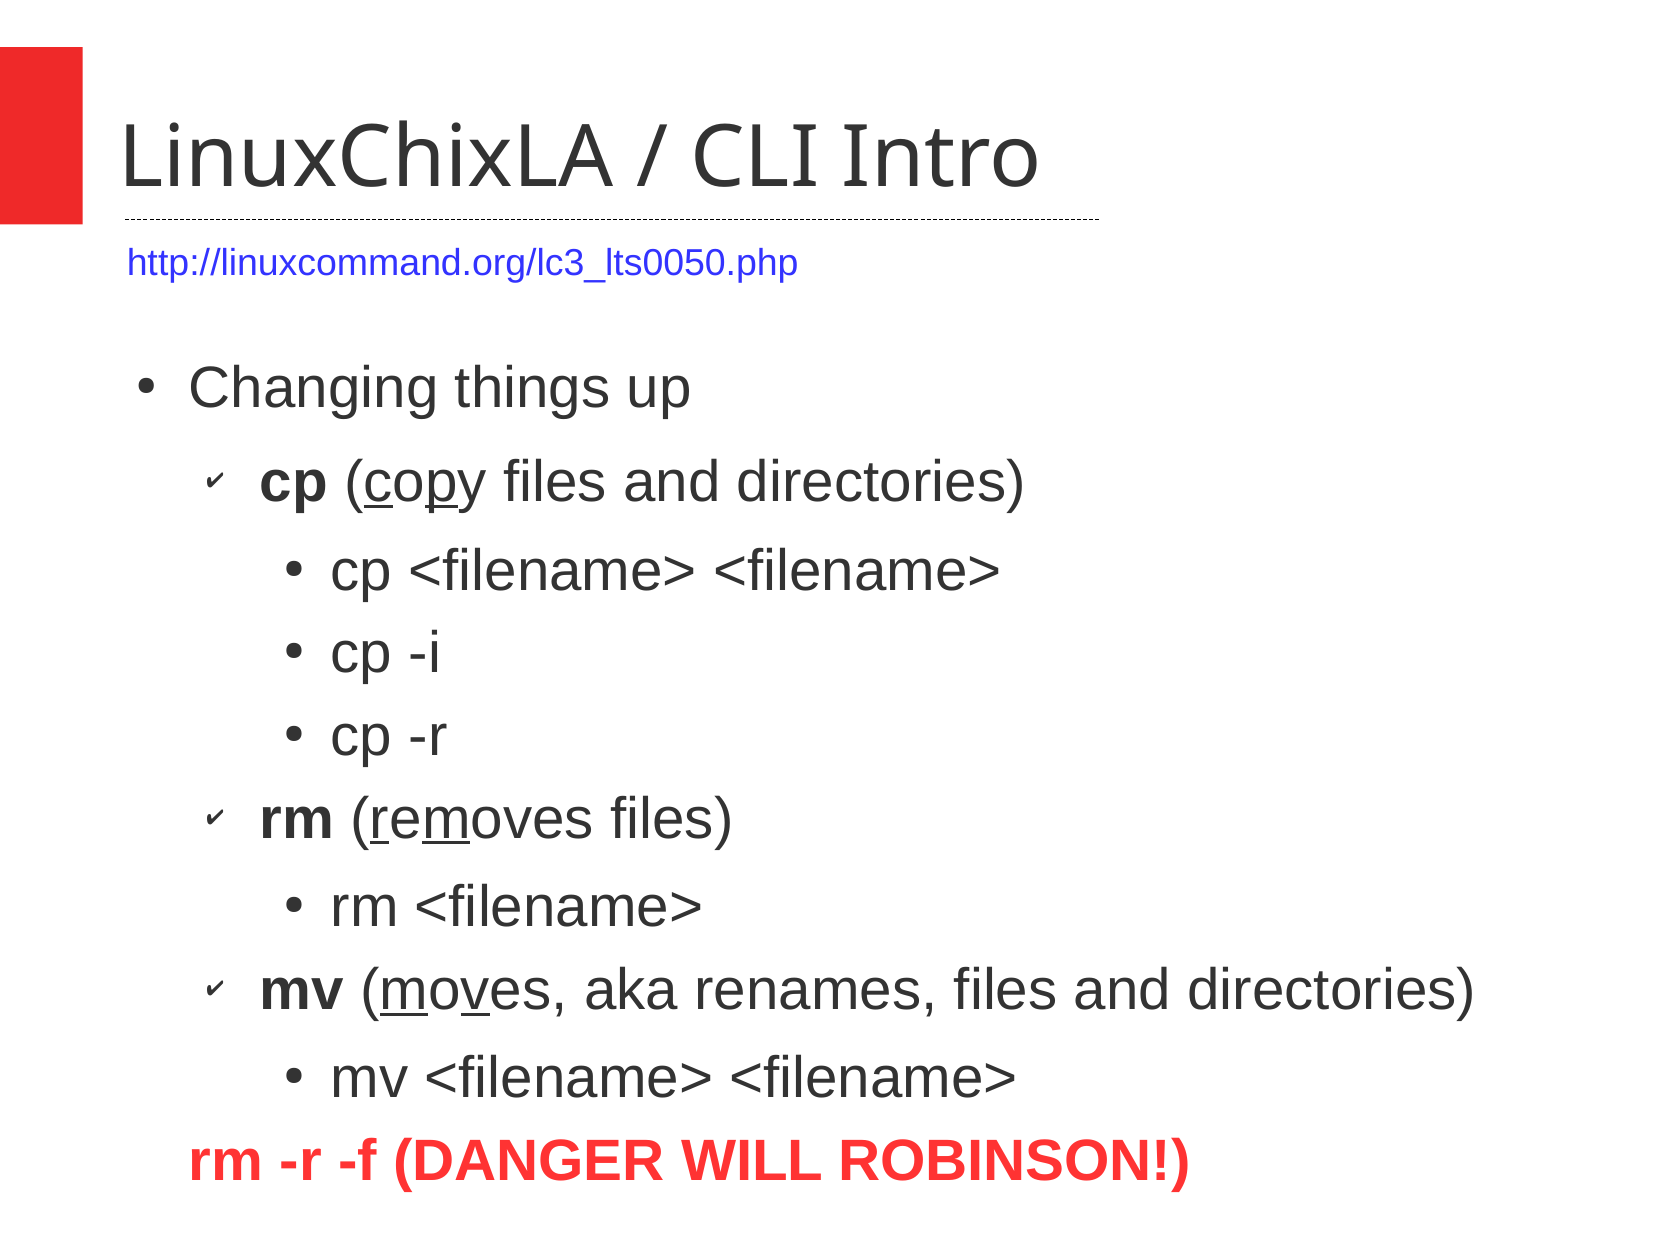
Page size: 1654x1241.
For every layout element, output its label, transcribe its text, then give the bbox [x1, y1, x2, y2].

text_box http://linuxcommand.org/lc3_lts0050.php [112, 234, 814, 334]
list Changing things up cp (copy files and directories) cp <filename> <filename> cp -i cp -r rm (removes files) rm <filename> mv (moves, aka renames, files and directories) mv <filename> <filename> rm -r -f (DANGER WILL ROBINSON!) [118, 354, 1536, 1074]
title LinuxChixLA / CLI Intro [118, 49, 1571, 257]
